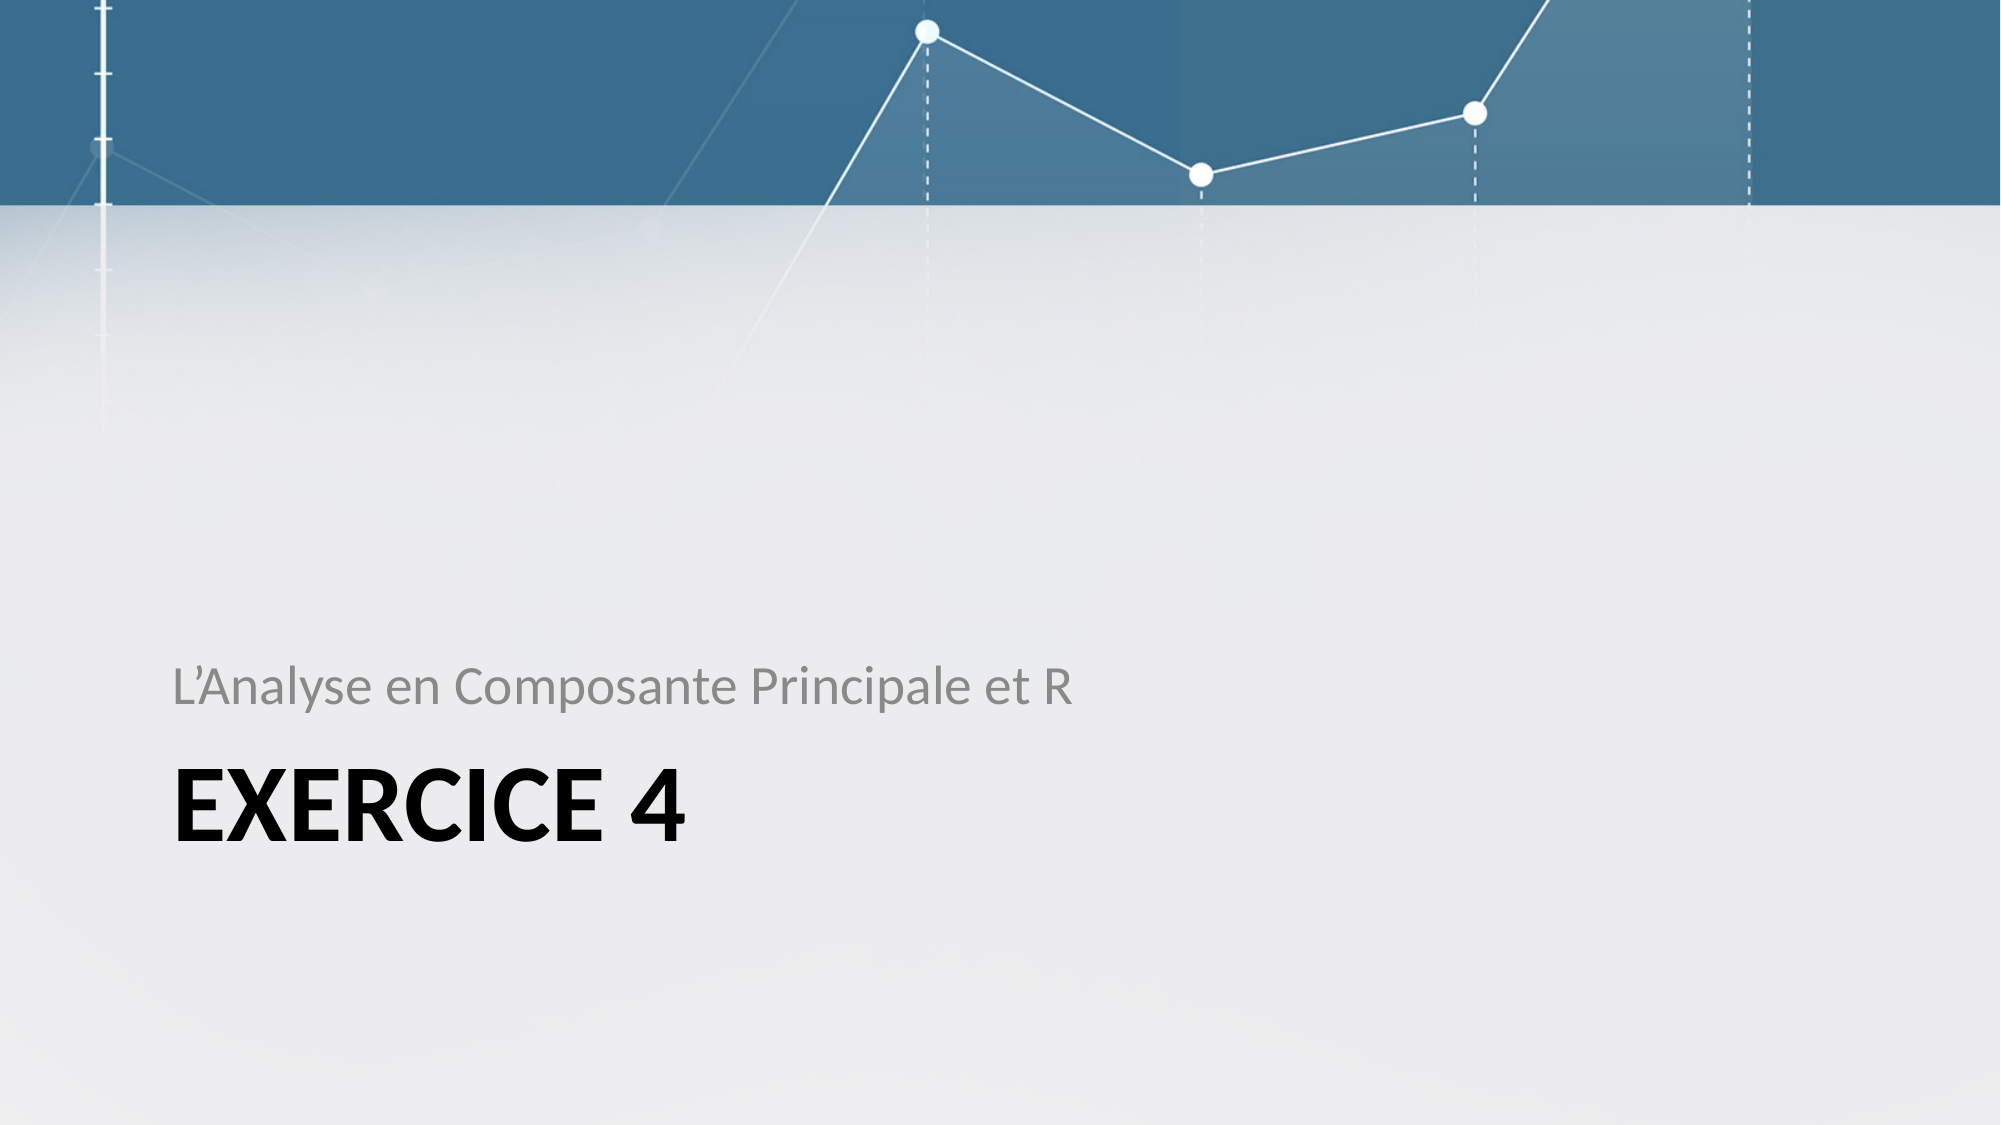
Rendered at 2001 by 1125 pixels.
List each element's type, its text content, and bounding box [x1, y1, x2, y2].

list L’Analyse en Composante Principale et R [157, 476, 1858, 723]
title Exercice 4 [157, 723, 1858, 947]
